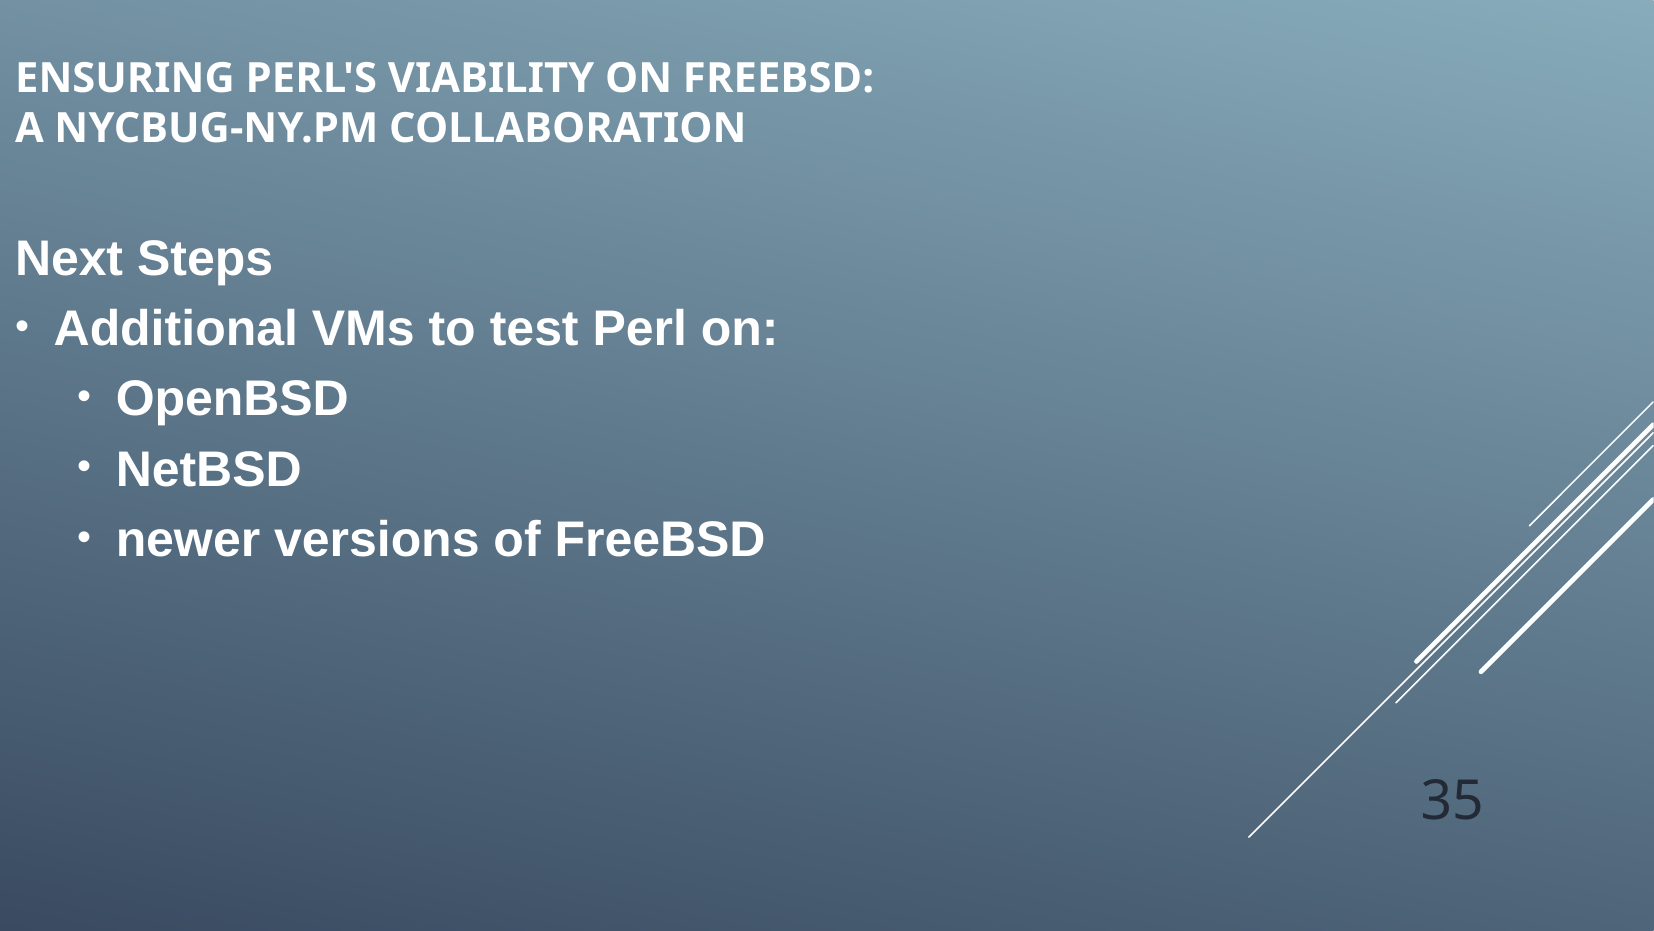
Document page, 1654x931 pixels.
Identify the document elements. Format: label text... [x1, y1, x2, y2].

subtitle Next Steps Additional VMs to test Perl on: OpenBSD NetBSD newer versions of FreeBSD [0, 217, 1489, 871]
title Ensuring Perl's Viability on FreeBSD: A NYCBUG-NY.PM Collaboration [0, 36, 1163, 166]
